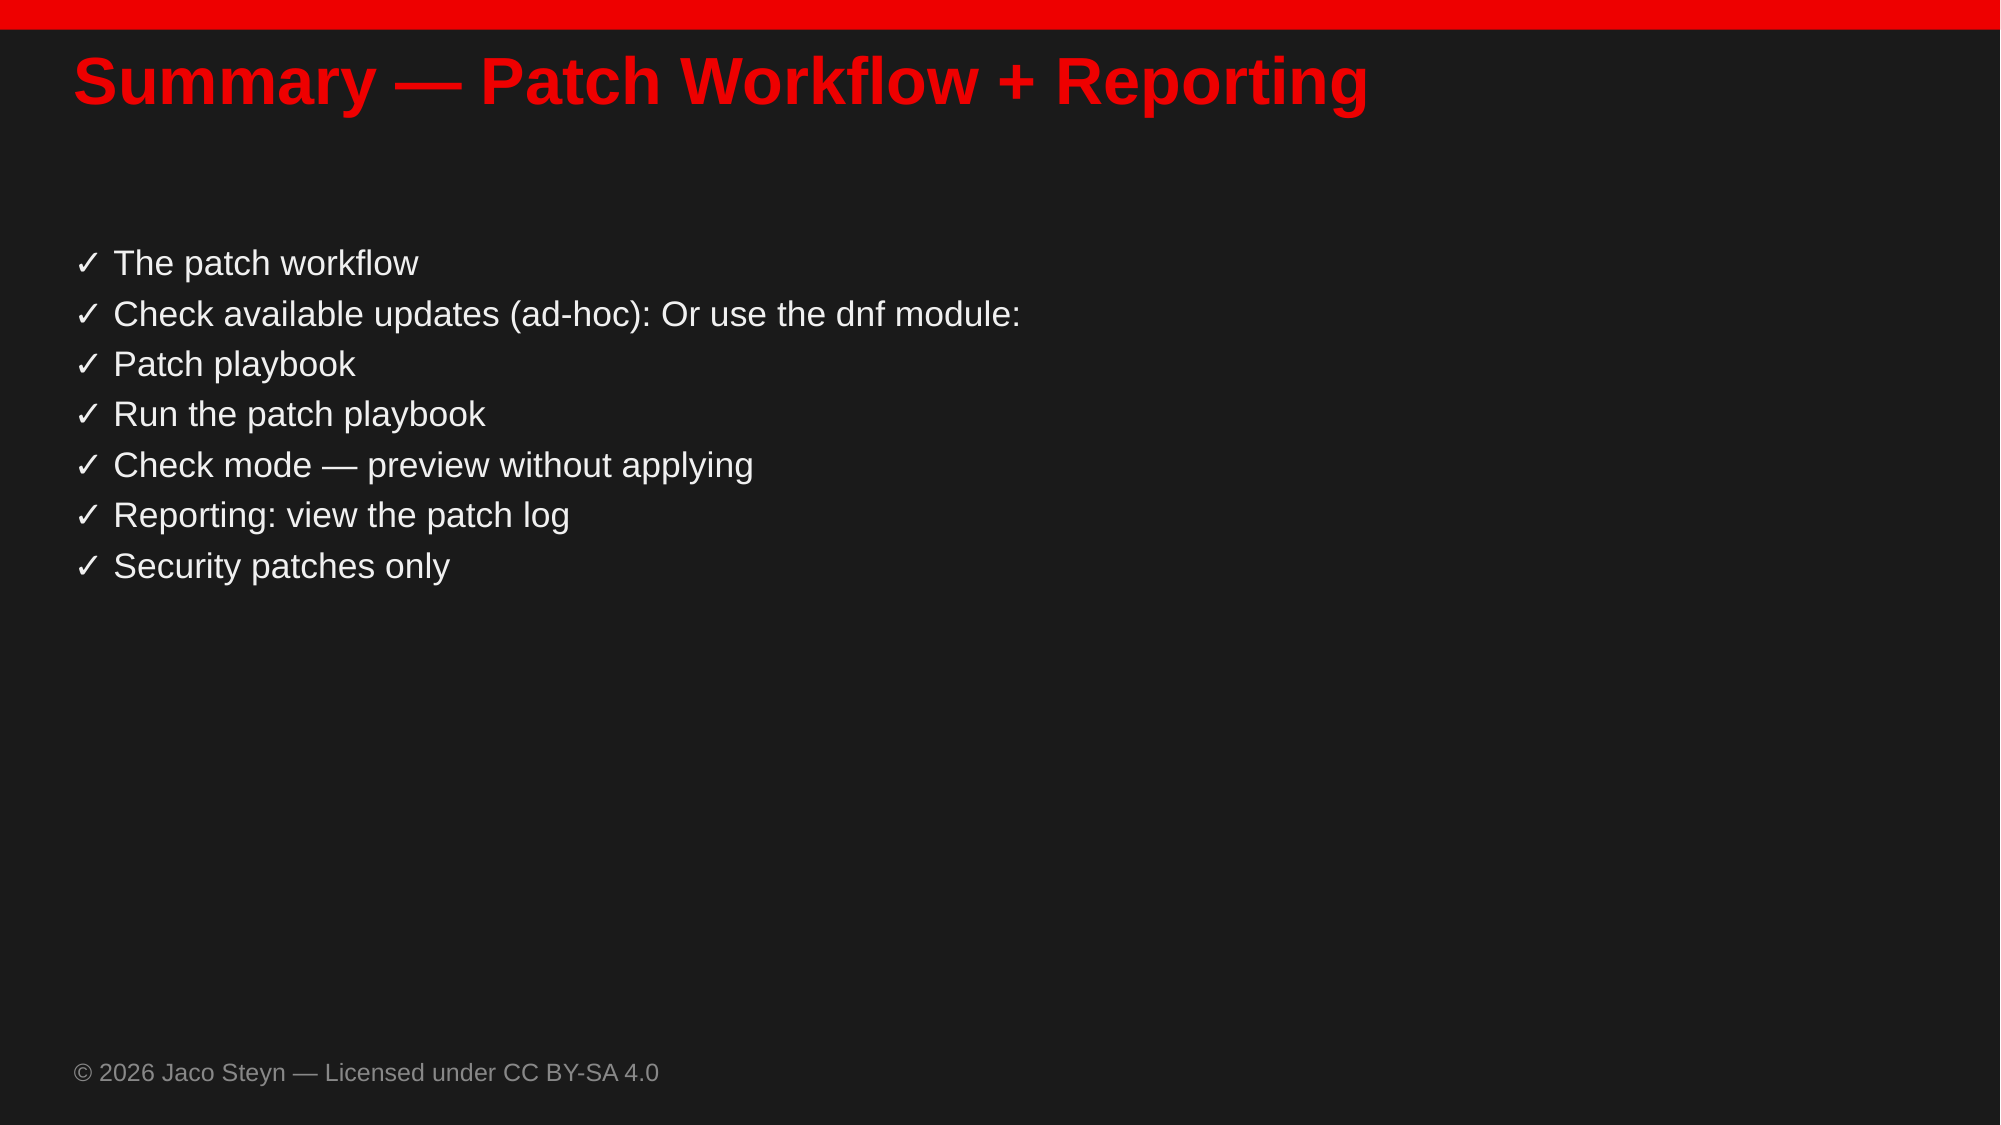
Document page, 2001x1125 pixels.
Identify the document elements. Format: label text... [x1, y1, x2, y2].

text_box Summary — Patch Workflow + Reporting [59, 36, 1942, 208]
text_box ✓ The patch workflow ✓ Check available updates (ad-hoc): Or use the dnf module: ✓ Patch playbook ✓ Run the patch playbook ✓ Check mode — preview without applying ✓ Reporting: view the patch log ✓ Security patches only [59, 236, 1942, 1037]
text_box [0, 0, 2001, 30]
text_box © 2026 Jaco Steyn — Licensed under CC BY-SA 4.0 [59, 1051, 1942, 1093]
